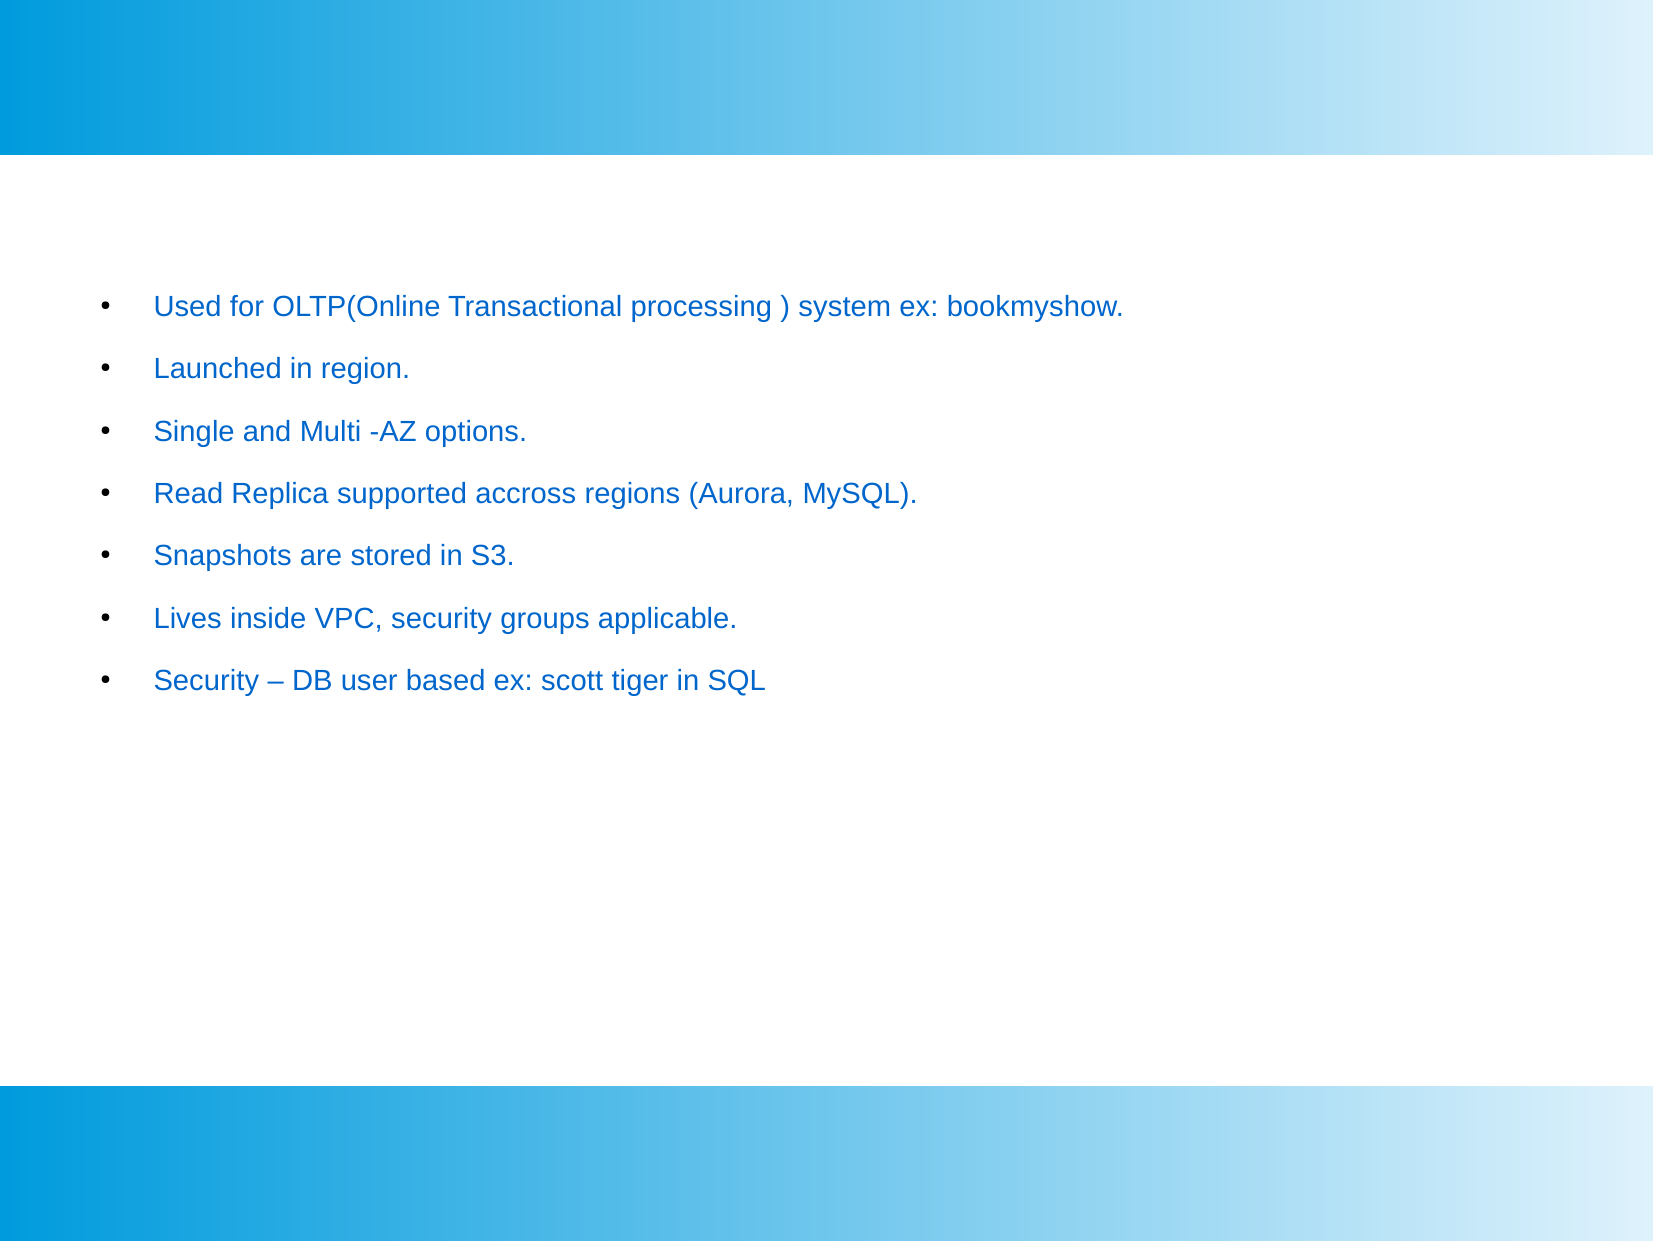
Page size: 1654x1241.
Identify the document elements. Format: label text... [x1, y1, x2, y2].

list Used for OLTP(Online Transactional processing ) system ex: bookmyshow. Launched in region. Single and Multi -AZ options. Read Replica supported accross regions (Aurora, MySQL). Snapshots are stored in S3. Lives inside VPC, security groups applicable. Security – DB user based ex: scott tiger in SQL [82, 290, 1571, 1010]
